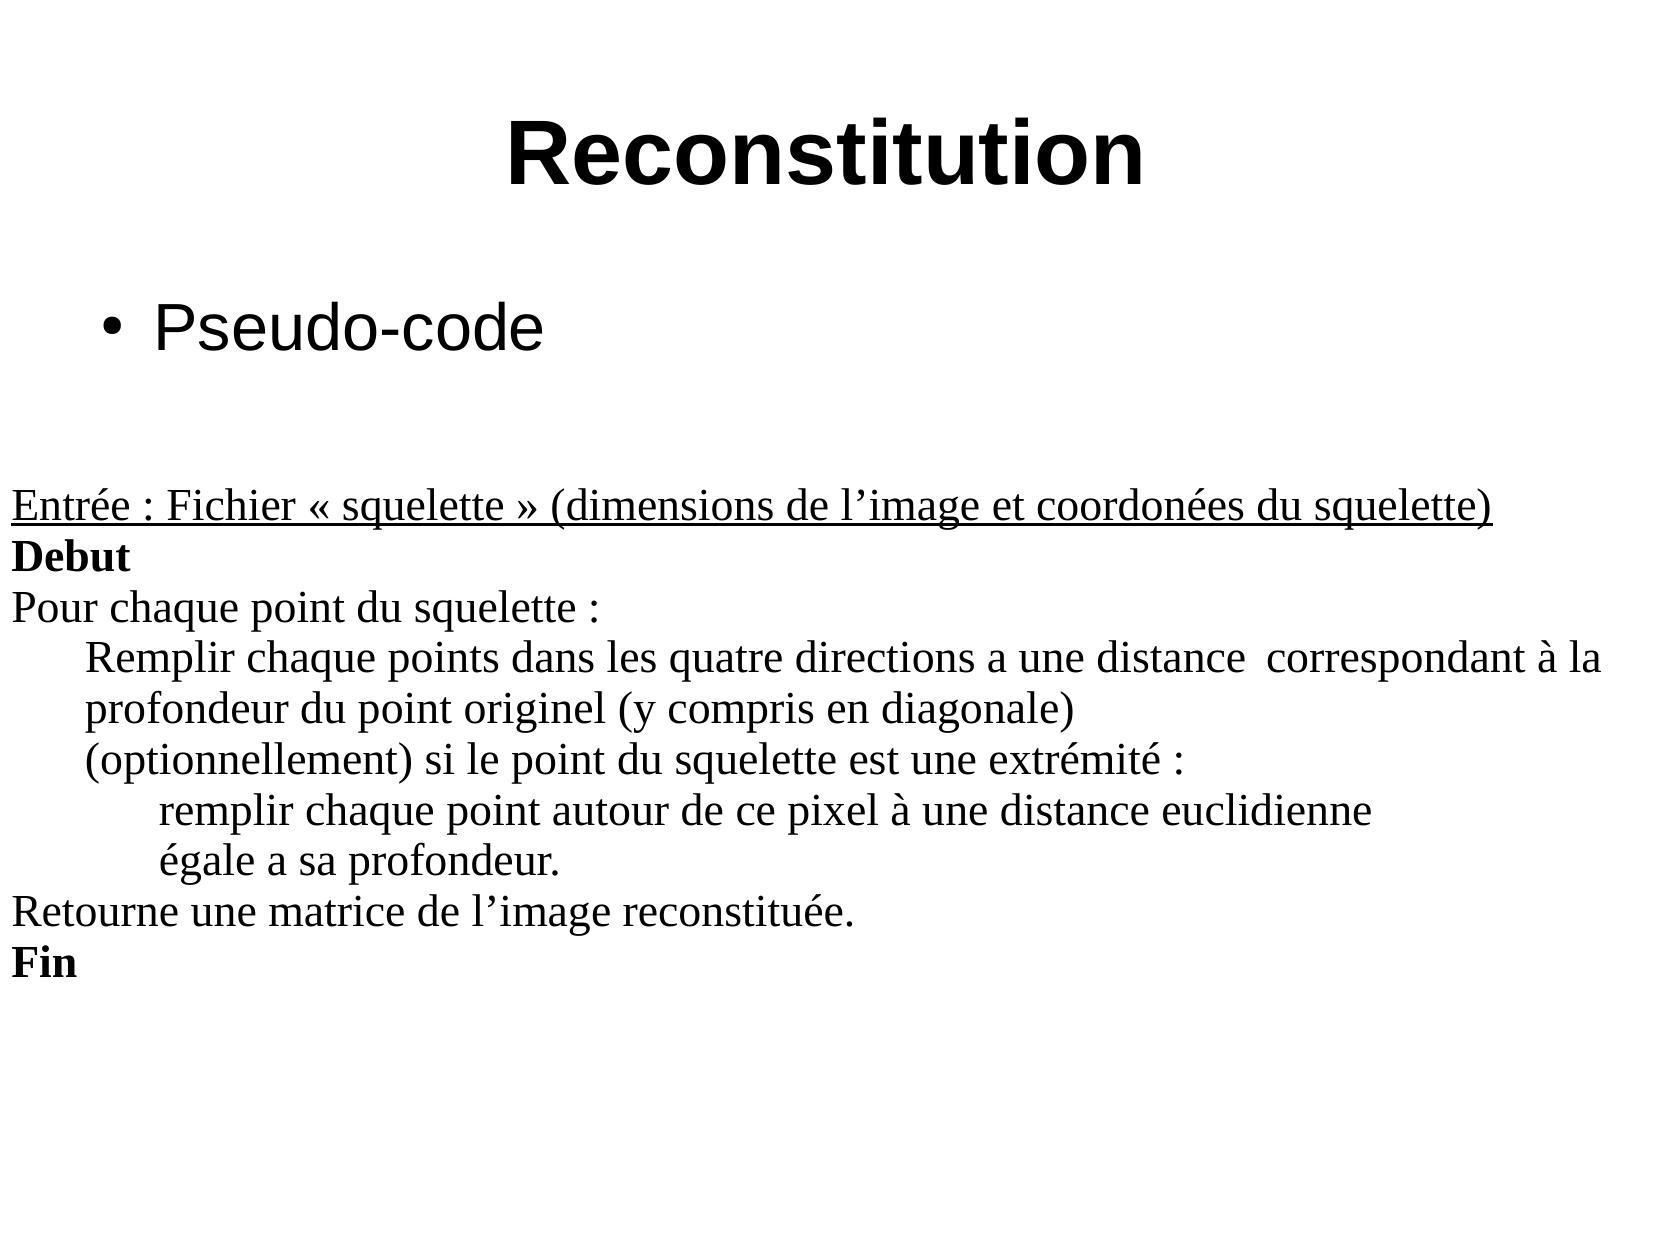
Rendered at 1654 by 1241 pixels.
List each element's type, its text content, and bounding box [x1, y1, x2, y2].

title Reconstitution [82, 49, 1571, 257]
list Pseudo-code [82, 290, 1571, 378]
text_box Entrée : Fichier « squelette » (dimensions de l’image et coordonées du squelette) Debut Pour chaque point du squelette : Remplir chaque points dans les quatre directions a une distance correspondant à la profondeur du point originel (y compris en diagonale) (optionnellement) si le point du squelette est une extrémité : remplir chaque point autour de ce pixel à une distance euclidienne égale a sa profondeur. Retourne une matrice de l’image reconstituée. Fin [0, 472, 1654, 995]
